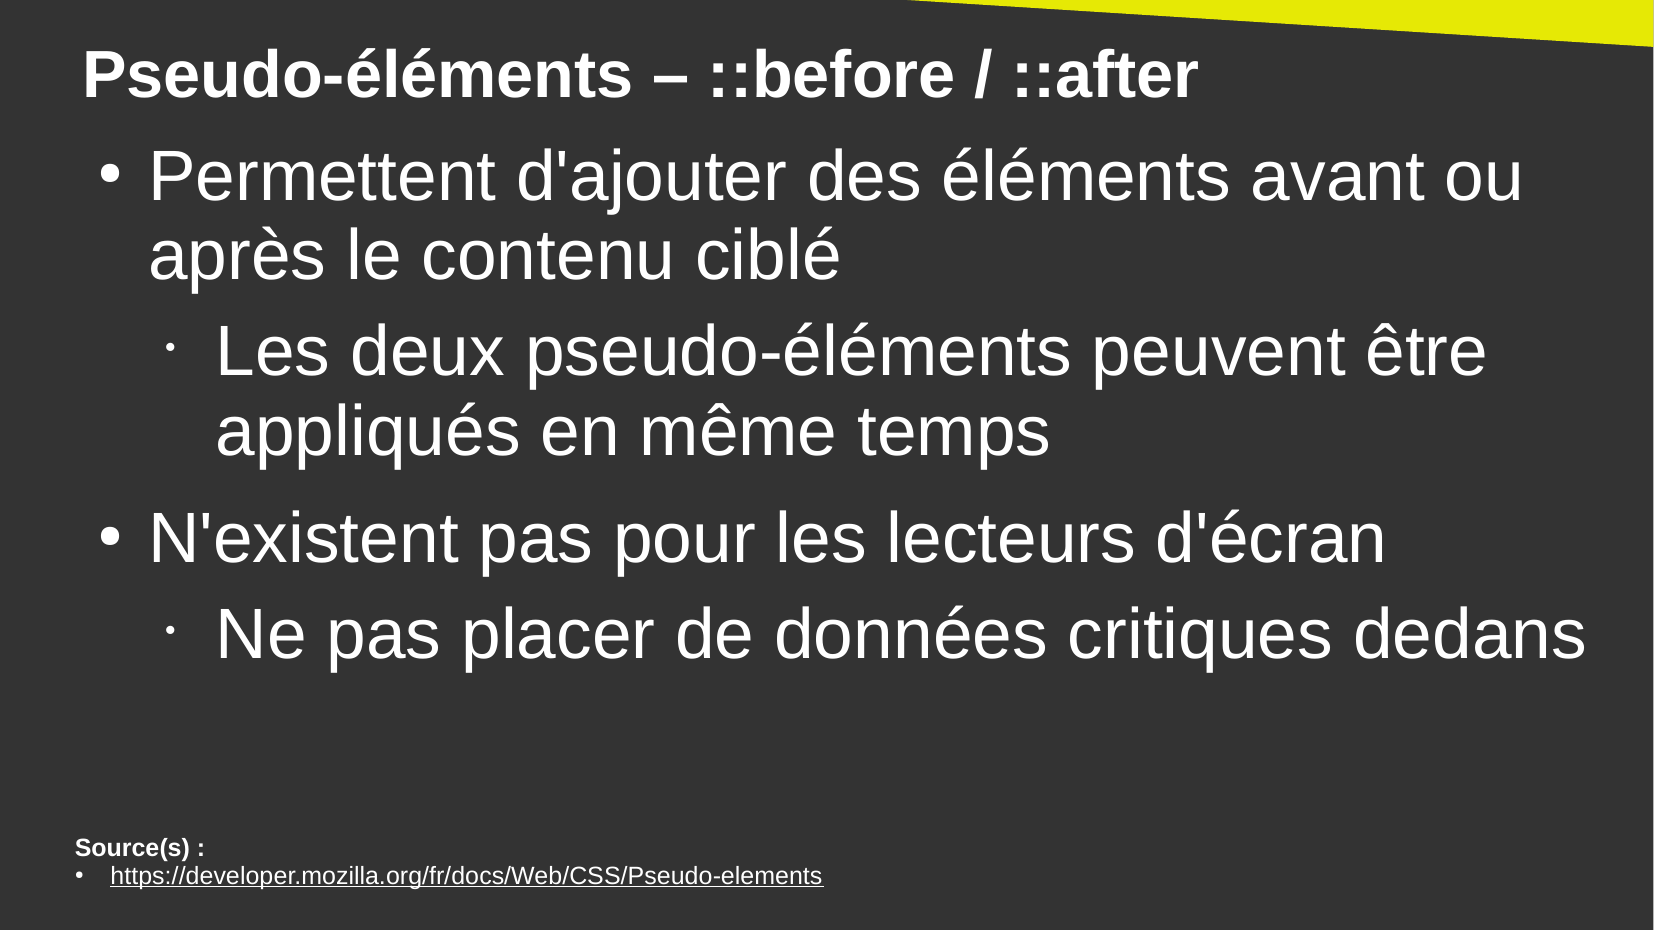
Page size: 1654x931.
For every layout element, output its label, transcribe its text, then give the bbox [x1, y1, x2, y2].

list Permettent d'ajouter des éléments avant ou après le contenu ciblé Les deux pseudo-éléments peuvent être appliqués en même temps N'existent pas pour les lecteurs d'écran Ne pas placer de données critiques dedans [80, 135, 1620, 733]
title Pseudo-éléments – ::before / ::after [82, 37, 1571, 114]
text_box [907, 0, 1654, 47]
text_box Source(s) : https://developer.mozilla.org/fr/docs/Web/CSS/Pseudo-elements [60, 826, 1583, 898]
